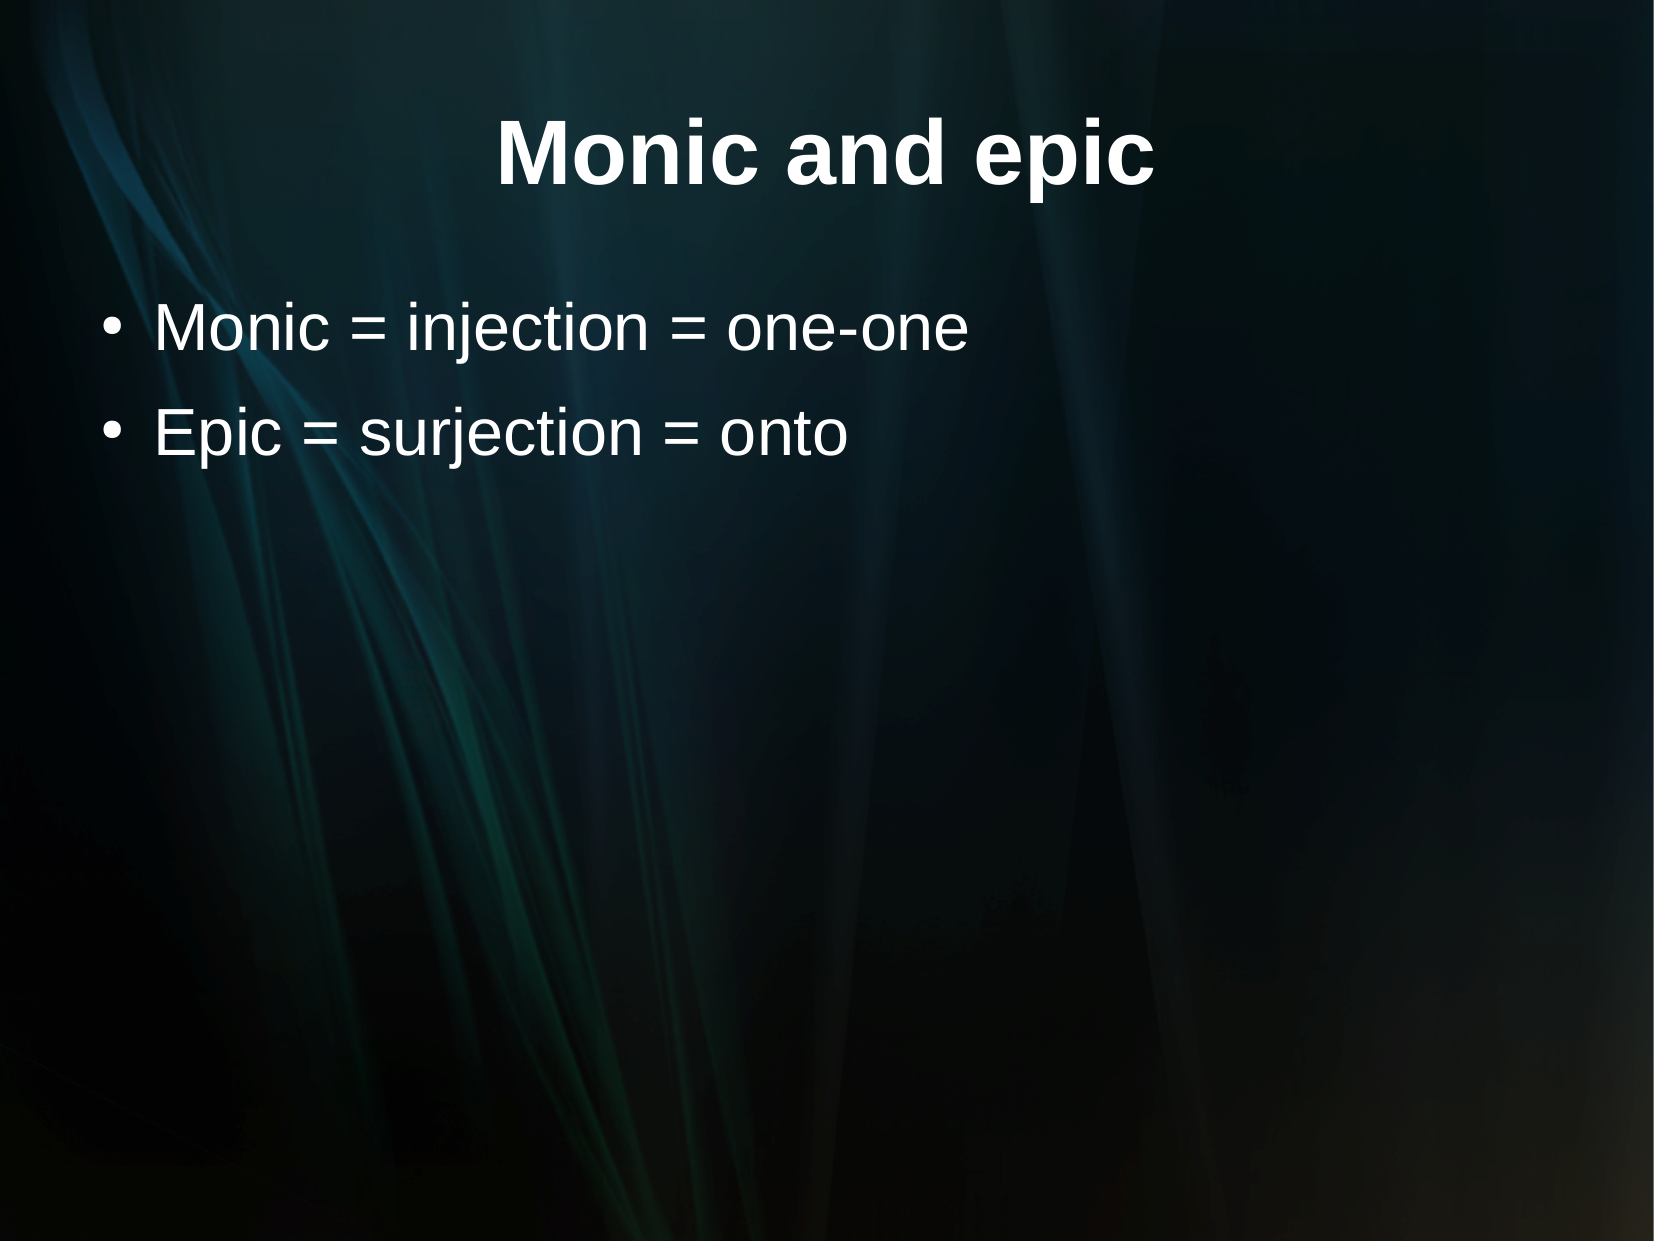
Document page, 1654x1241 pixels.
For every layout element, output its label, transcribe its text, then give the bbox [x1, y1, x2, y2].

list Monic = injection = one-one Epic = surjection = onto [82, 290, 1571, 1109]
title Monic and epic [82, 49, 1571, 257]
picture [0, 0, 1654, 1241]
